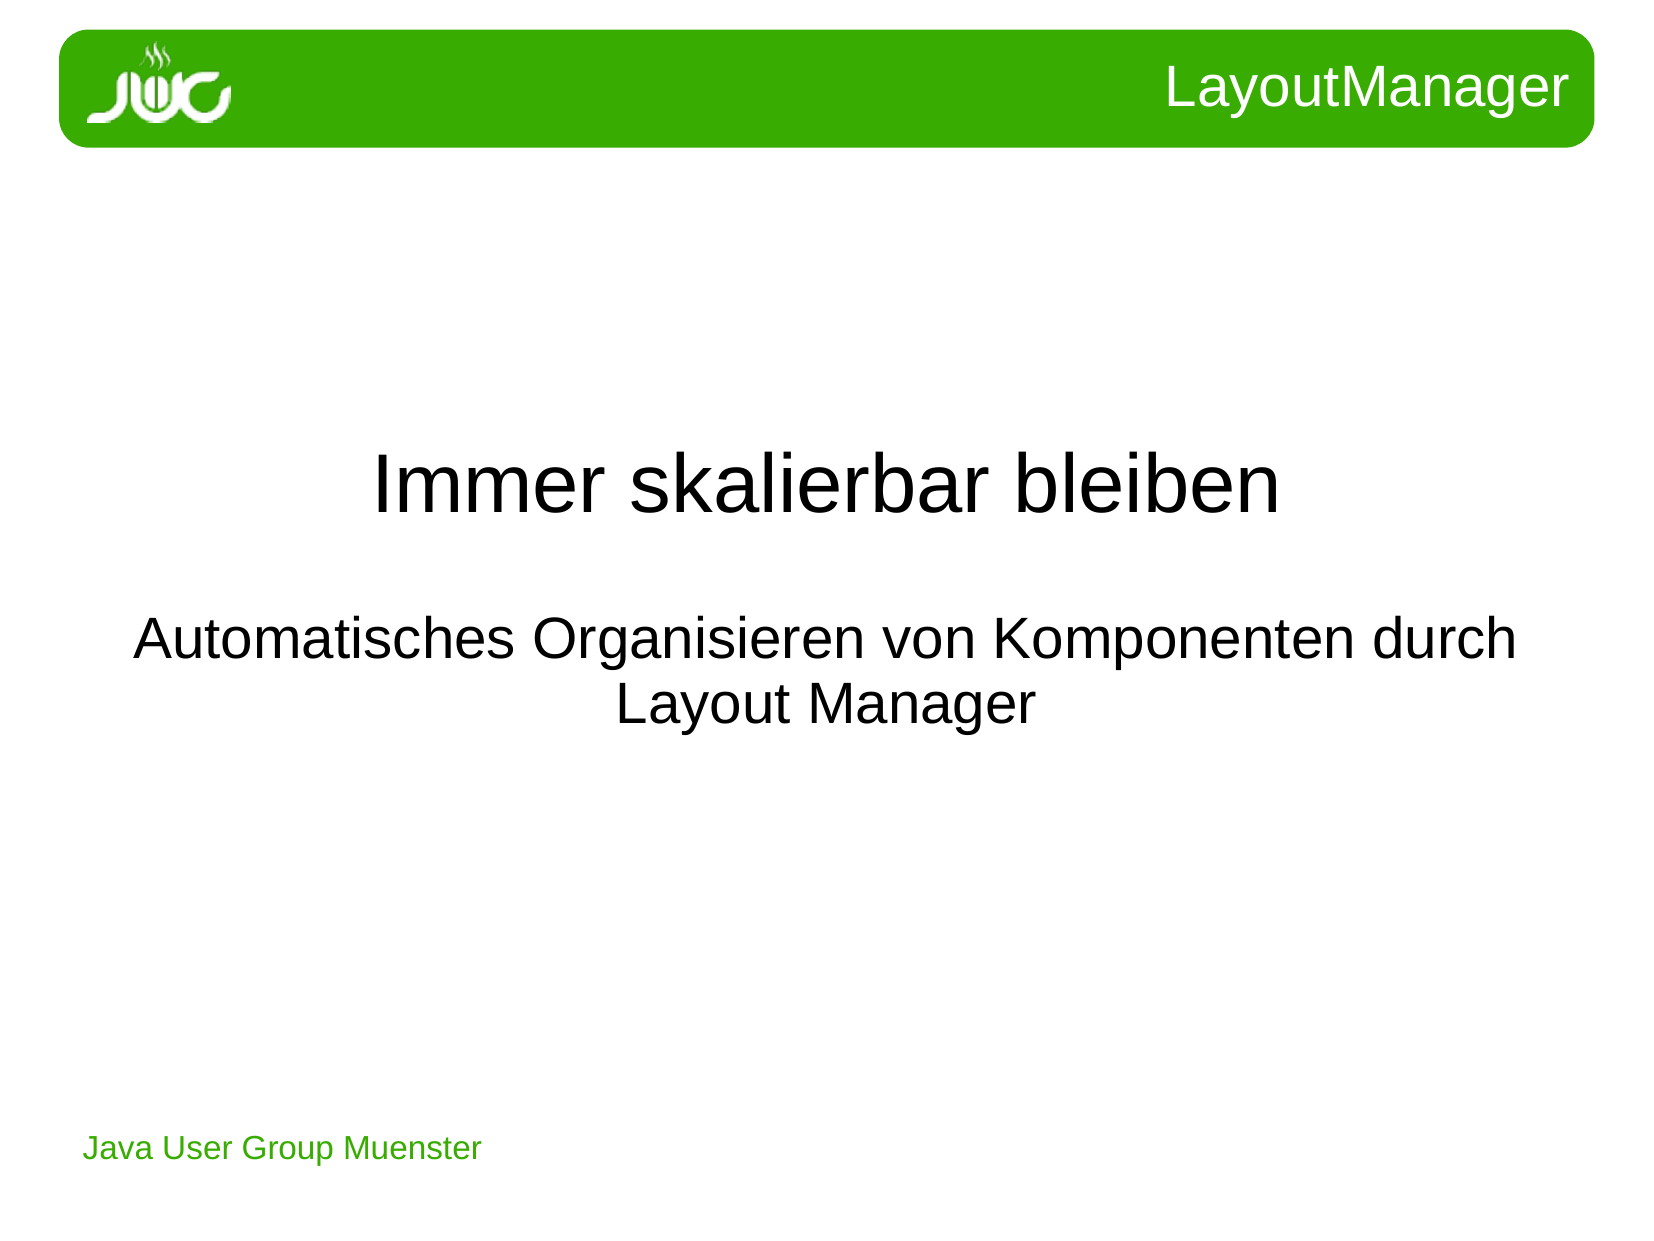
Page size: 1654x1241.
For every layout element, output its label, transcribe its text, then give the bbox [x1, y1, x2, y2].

subtitle Immer skalierbar bleiben Automatisches Organisieren von Komponenten durch Layout Manager [82, 119, 1571, 1054]
title LayoutManager [265, 37, 1571, 119]
picture [87, 41, 231, 119]
